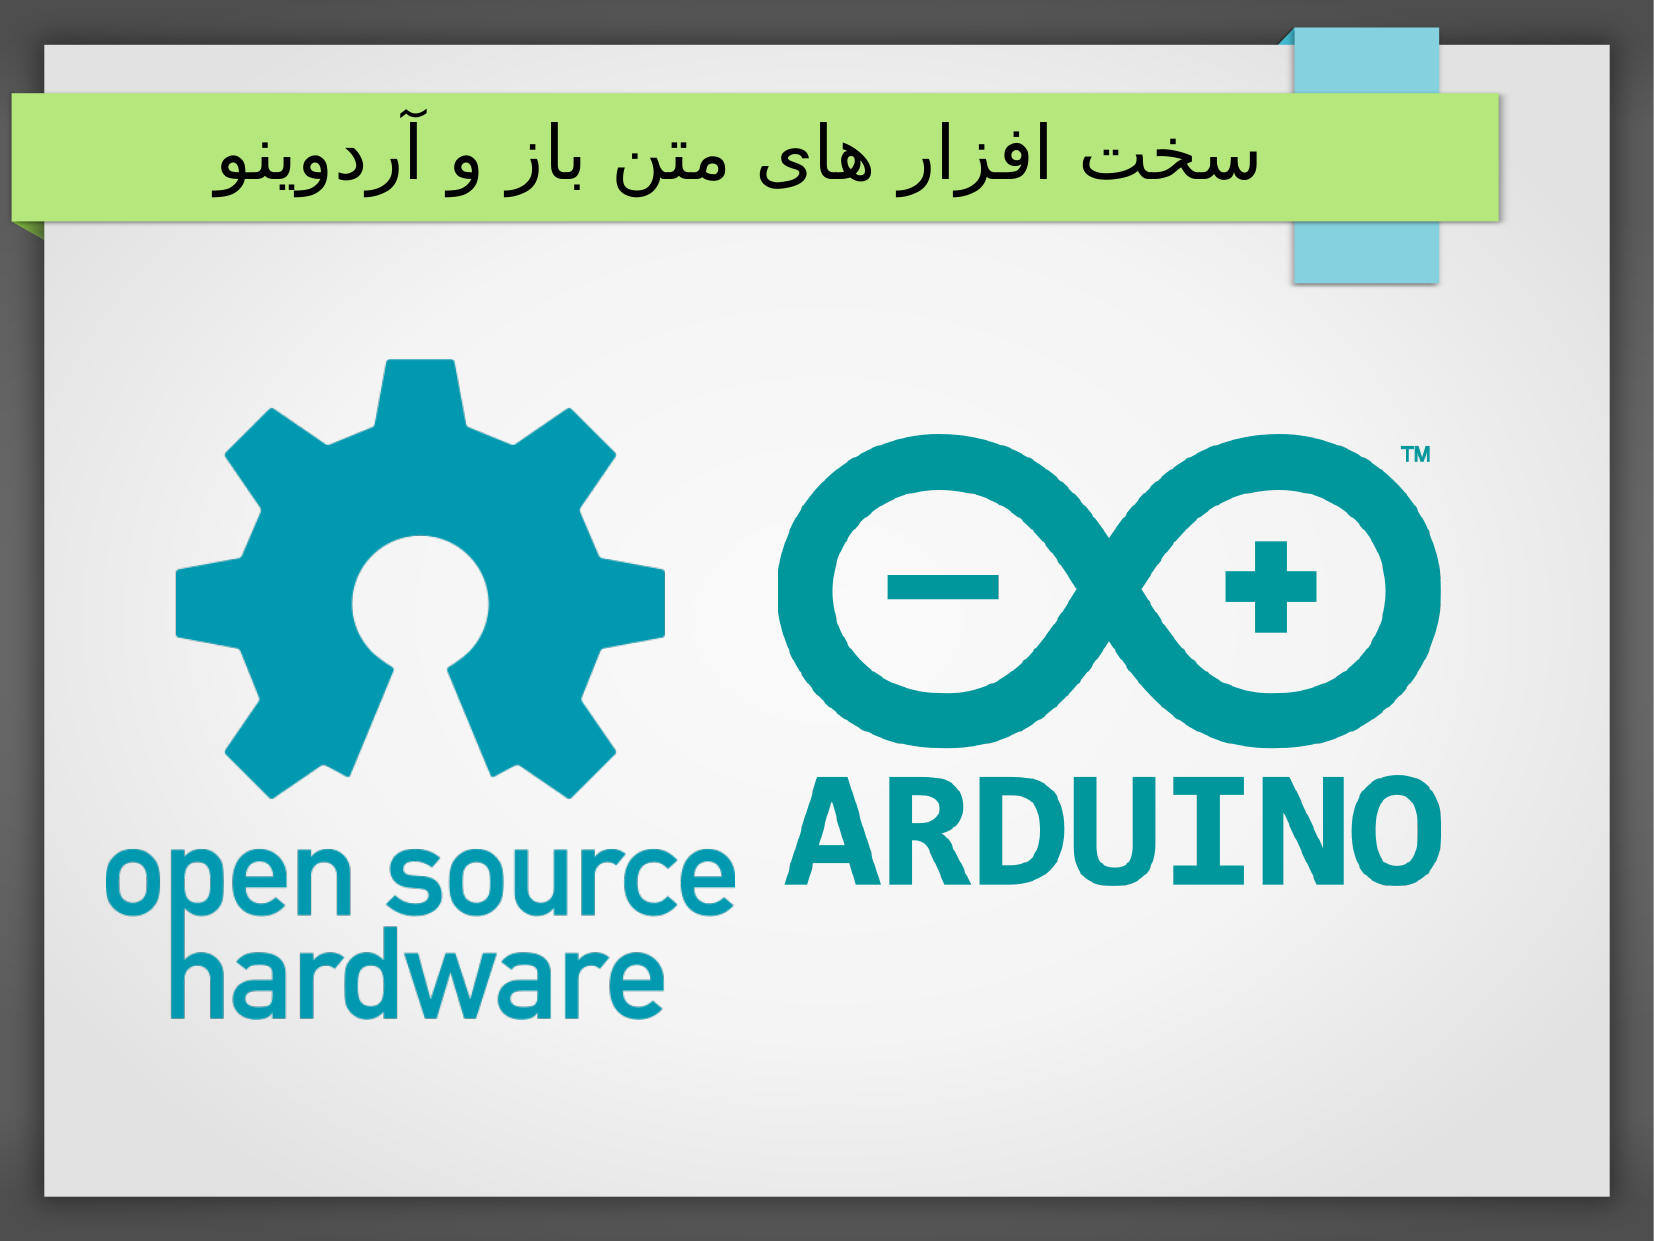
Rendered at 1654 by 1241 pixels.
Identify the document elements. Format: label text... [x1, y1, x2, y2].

title سخت افزار های متن باز و آردوینو [82, 94, 1264, 213]
picture [0, 0, 1654, 1241]
